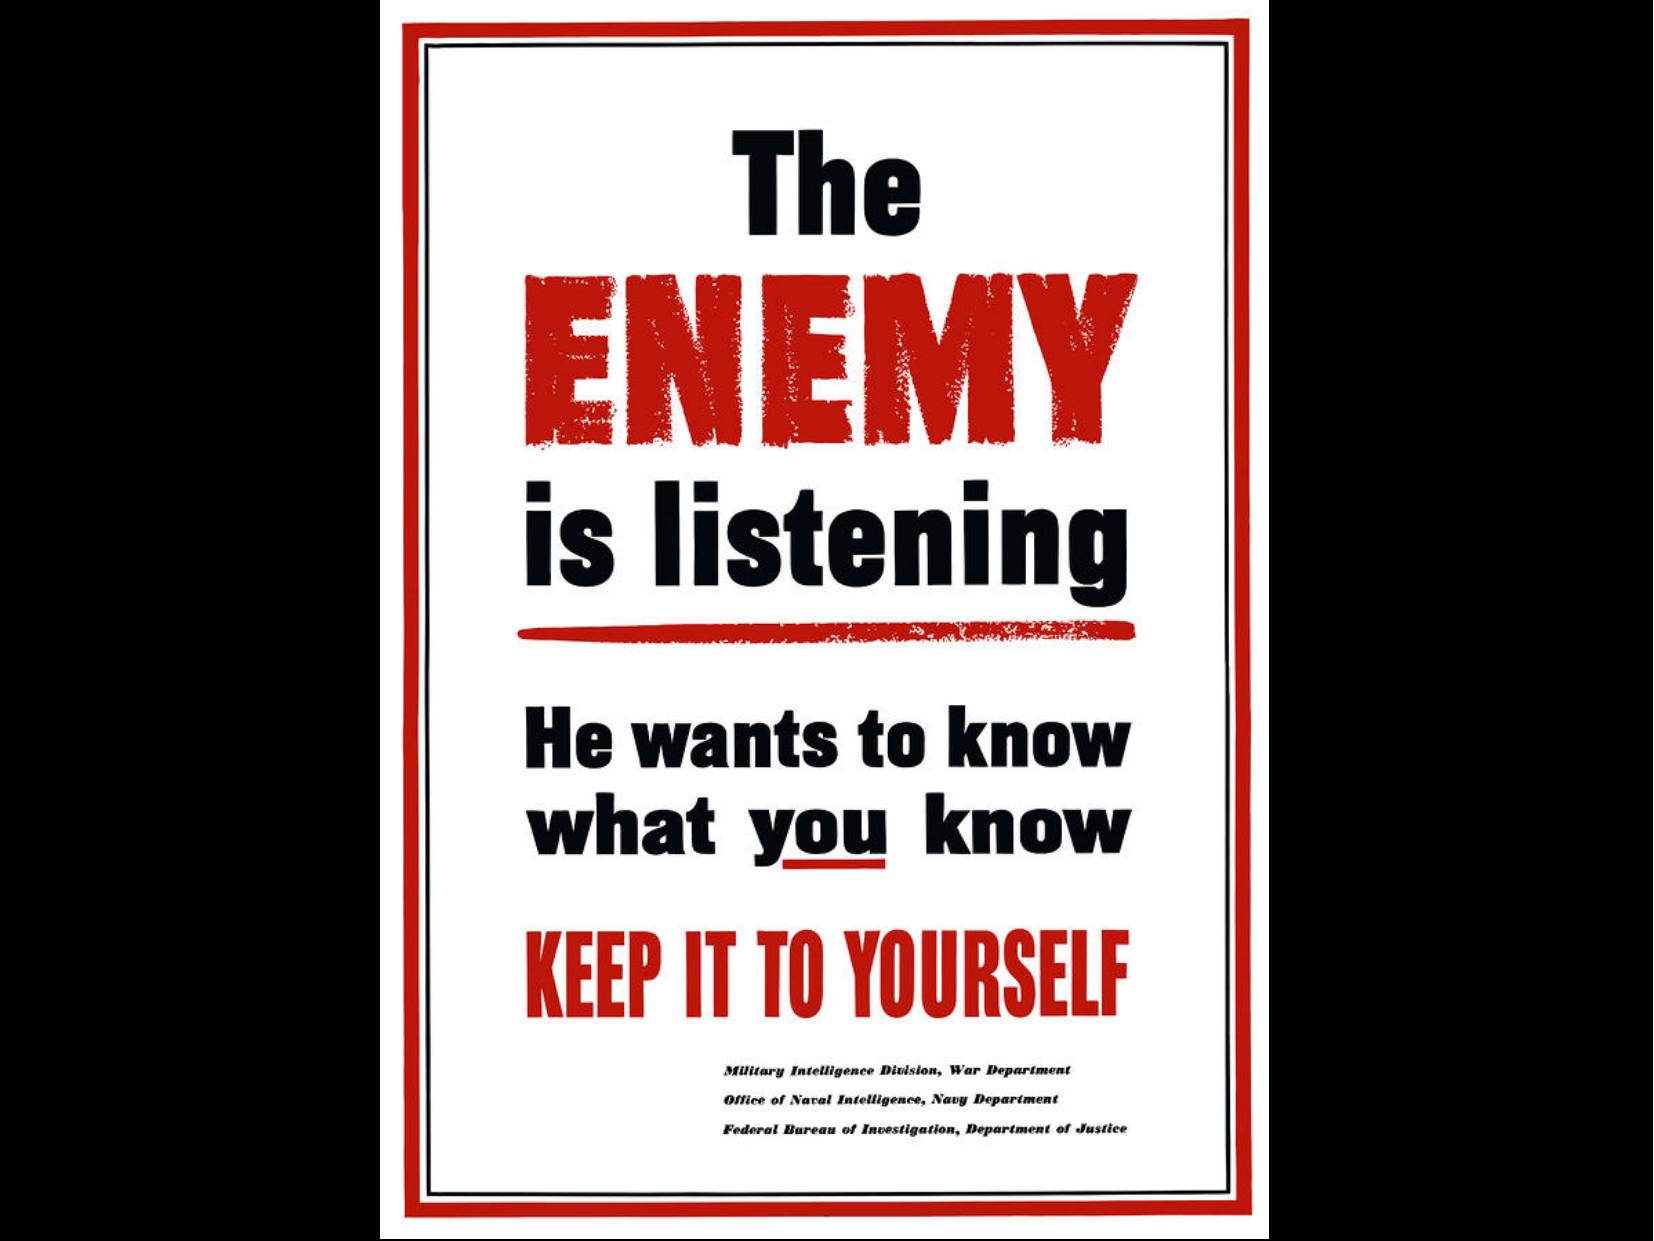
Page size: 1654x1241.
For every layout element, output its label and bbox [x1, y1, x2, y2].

picture [380, 0, 1269, 1239]
